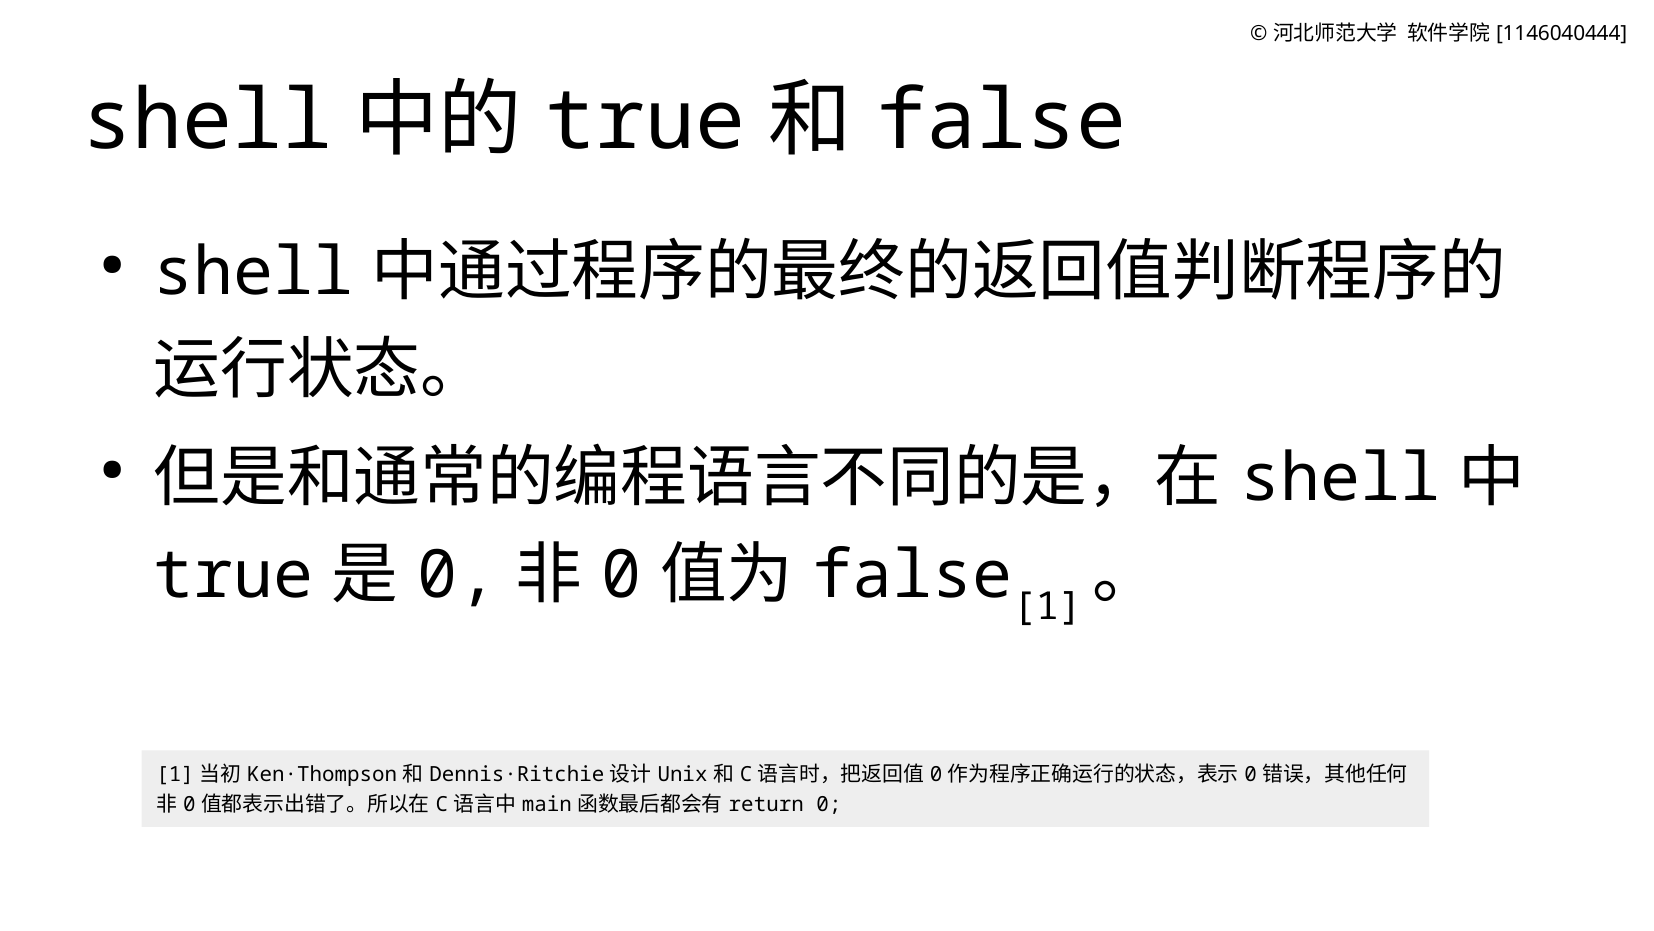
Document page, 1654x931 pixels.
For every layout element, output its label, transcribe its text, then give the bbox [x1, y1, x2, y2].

title shell中的true和false [82, 37, 1571, 189]
list shell中通过程序的最终的返回值判断程序的运行状态。 但是和通常的编程语言不同的是，在shell中true是0,非0值为false[1]。 [82, 217, 1571, 827]
text_box [1]当初Ken·Thompson和Dennis·Ritchie设计Unix和C语言时，把返回值0作为程序正确运行的状态，表示0错误，其他任何非0值都表示出错了。所以在C语言中main函数最后都会有return 0; [141, 750, 1430, 827]
